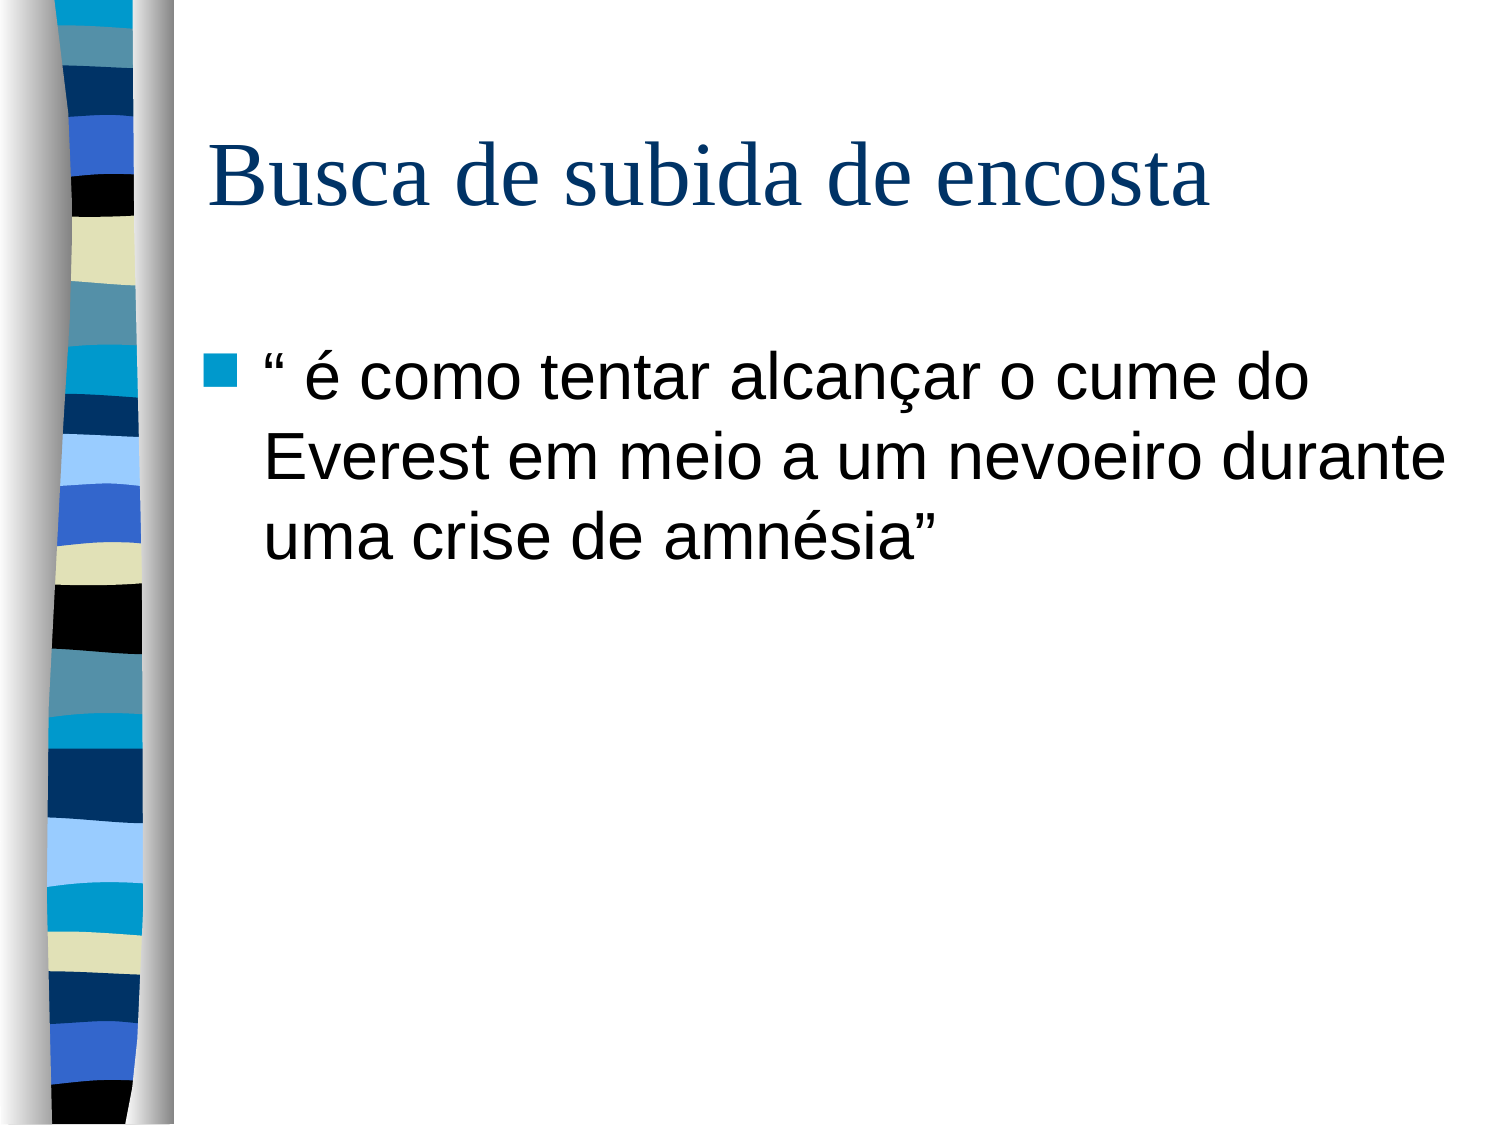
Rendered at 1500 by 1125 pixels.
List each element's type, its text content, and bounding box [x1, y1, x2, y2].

title Busca de subida de encosta [192, 74, 1468, 263]
list “ é como tentar alcançar o cume do Everest em meio a um nevoeiro durante uma crise de amnésia” [192, 324, 1468, 1000]
